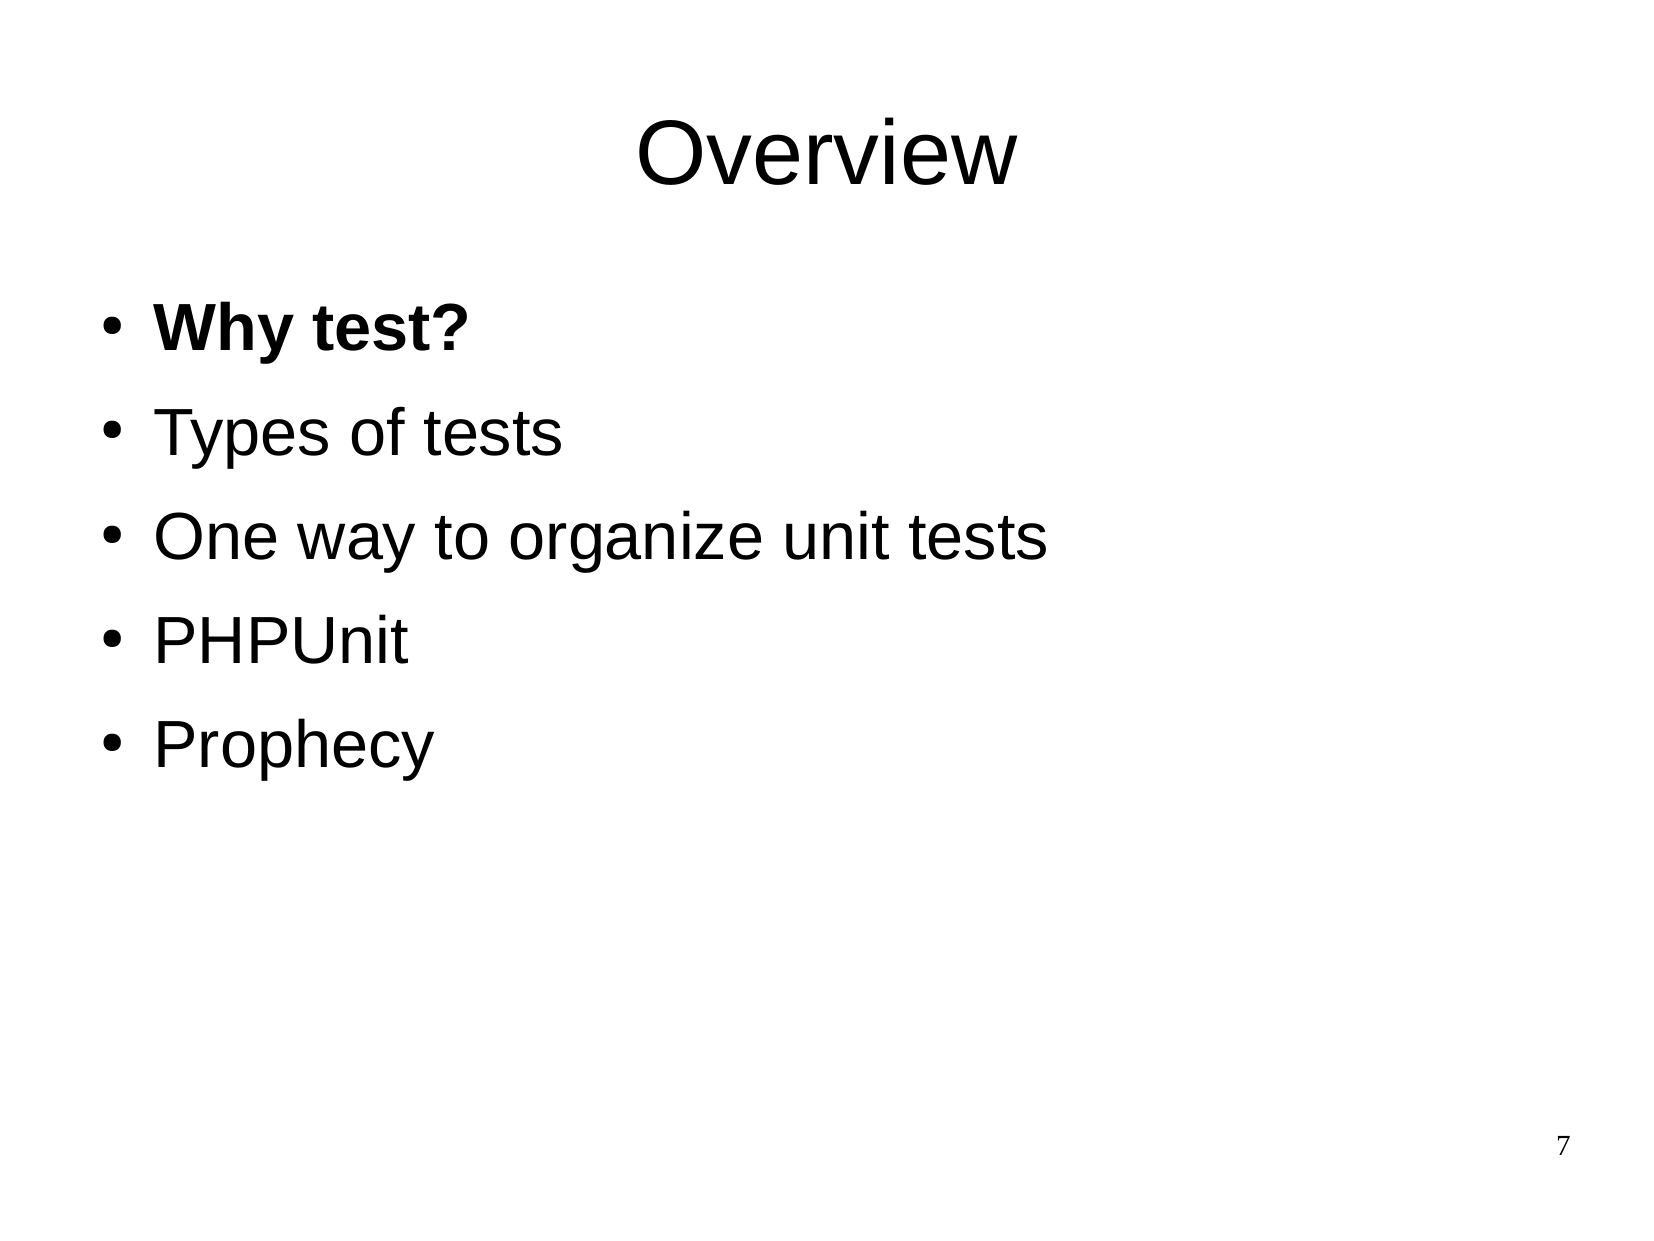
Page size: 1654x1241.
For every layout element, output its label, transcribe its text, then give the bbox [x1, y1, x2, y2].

list Why test? Types of tests One way to organize unit tests PHPUnit Prophecy [82, 290, 1571, 1010]
title Overview [82, 49, 1571, 257]
